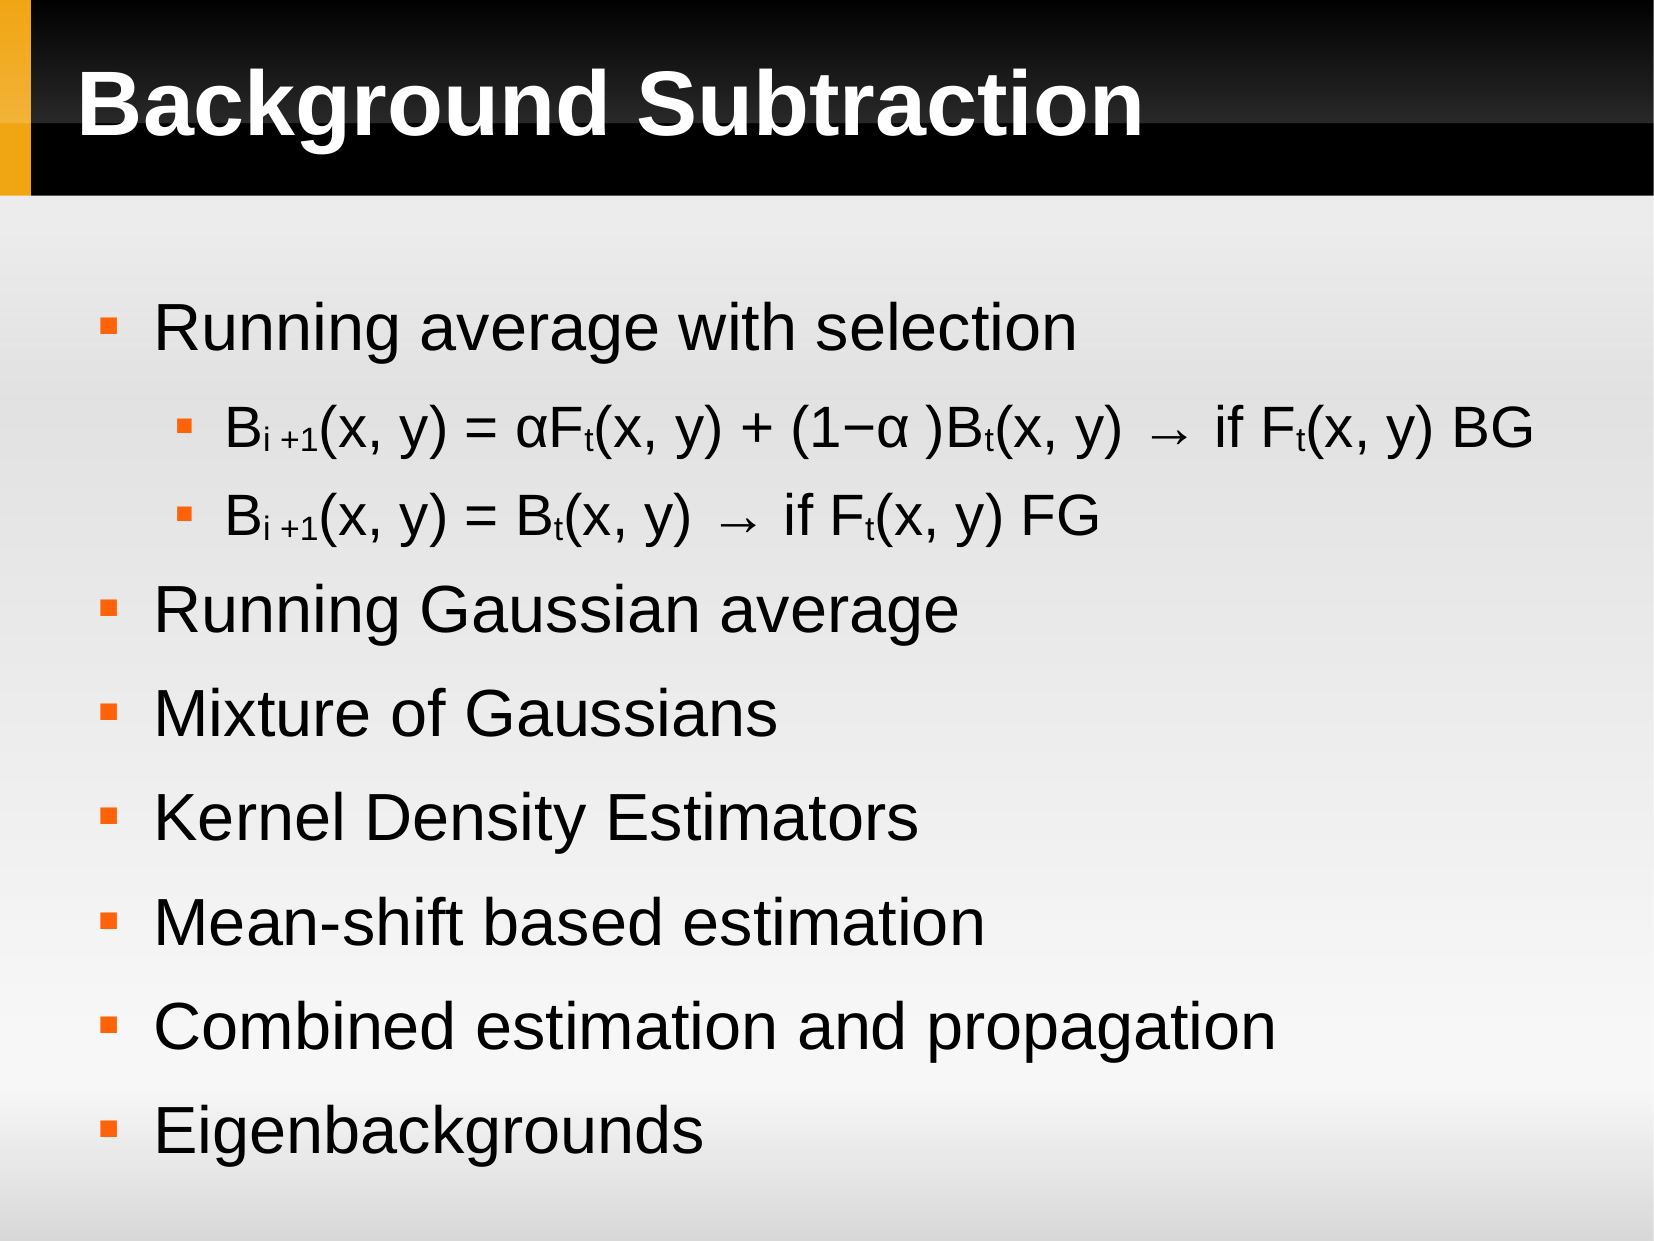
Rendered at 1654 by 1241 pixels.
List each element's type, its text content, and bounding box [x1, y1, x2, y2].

title Background Subtraction [76, 0, 1565, 208]
list Running average with selection Bi +1(x, y) = αFt(x, y) + (1−α )Bt(x, y) → if Ft(x, y) BG Bi +1(x, y) = Bt(x, y) → if Ft(x, y) FG Running Gaussian average Mixture of Gaussians Kernel Density Estimators Mean-shift based estimation Combined estimation and propagation Eigenbackgrounds [82, 290, 1571, 1207]
picture [0, 0, 1654, 1241]
